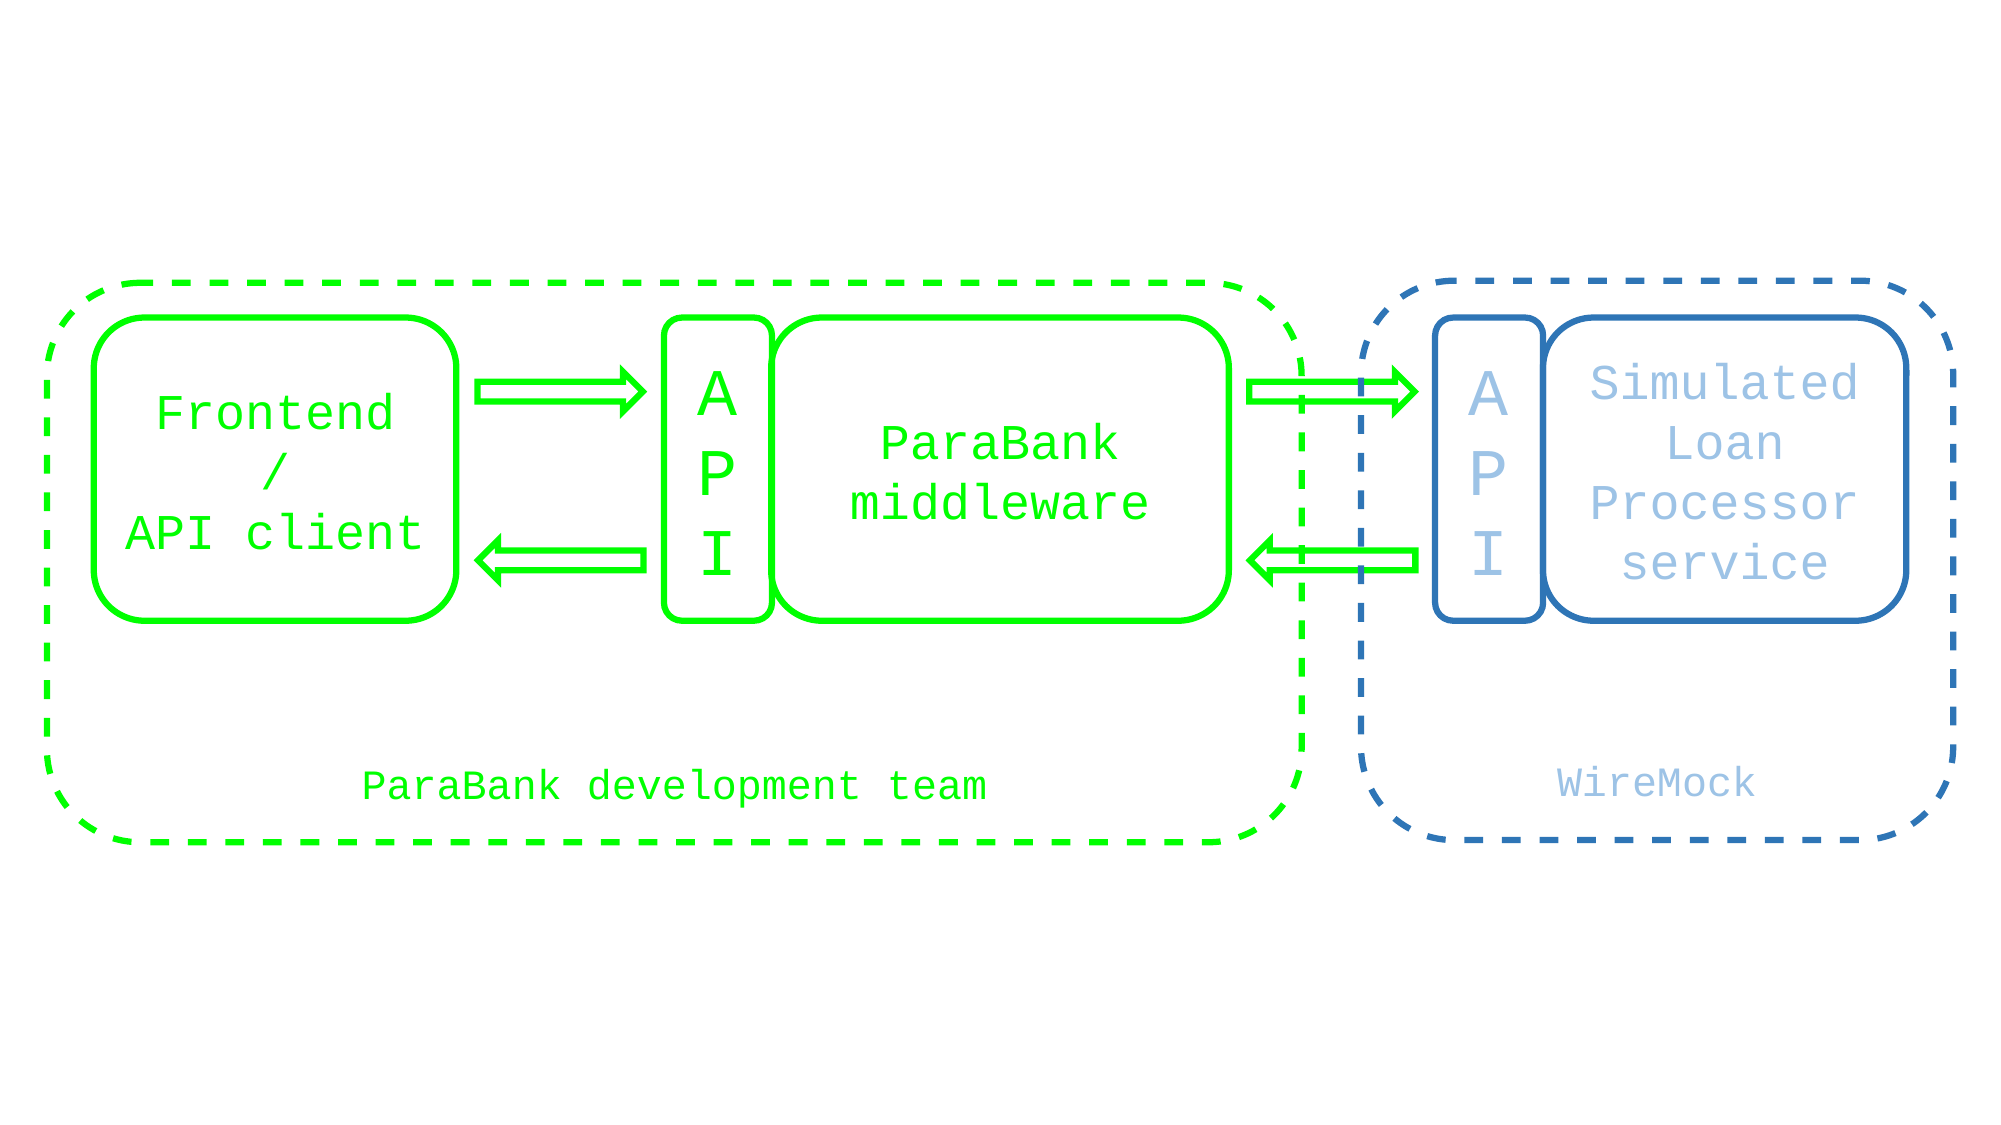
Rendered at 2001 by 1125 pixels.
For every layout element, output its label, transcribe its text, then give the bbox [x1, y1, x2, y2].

text_box ParaBank development team [46, 282, 1302, 843]
text_box WireMock [1361, 280, 1954, 841]
